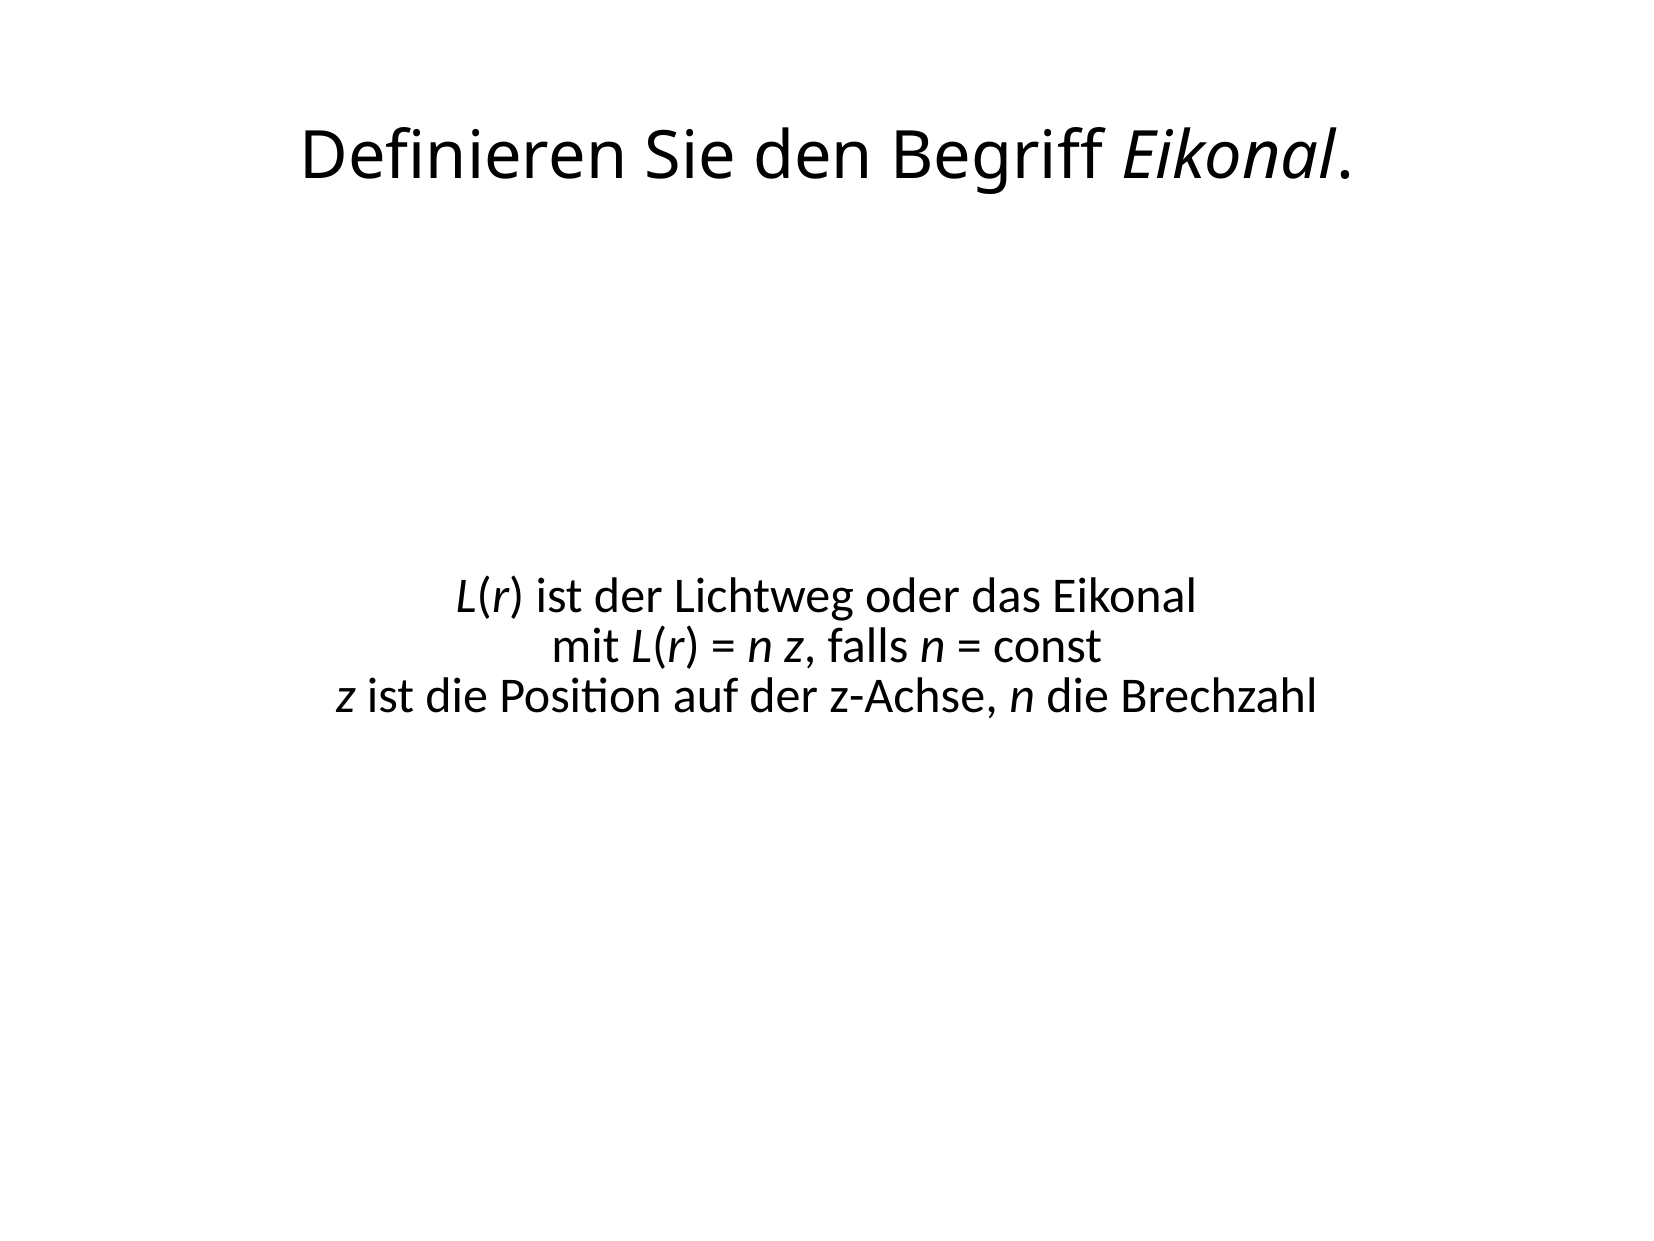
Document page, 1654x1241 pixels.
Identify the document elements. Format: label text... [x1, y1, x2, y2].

title Definieren Sie den Begriff Eikonal. [82, 49, 1571, 257]
subtitle L(r) ist der Lichtweg oder das Eikonal mit L(r) = n z, falls n = const z ist die Position auf der z-Achse, n die Brechzahl [82, 290, 1571, 1010]
